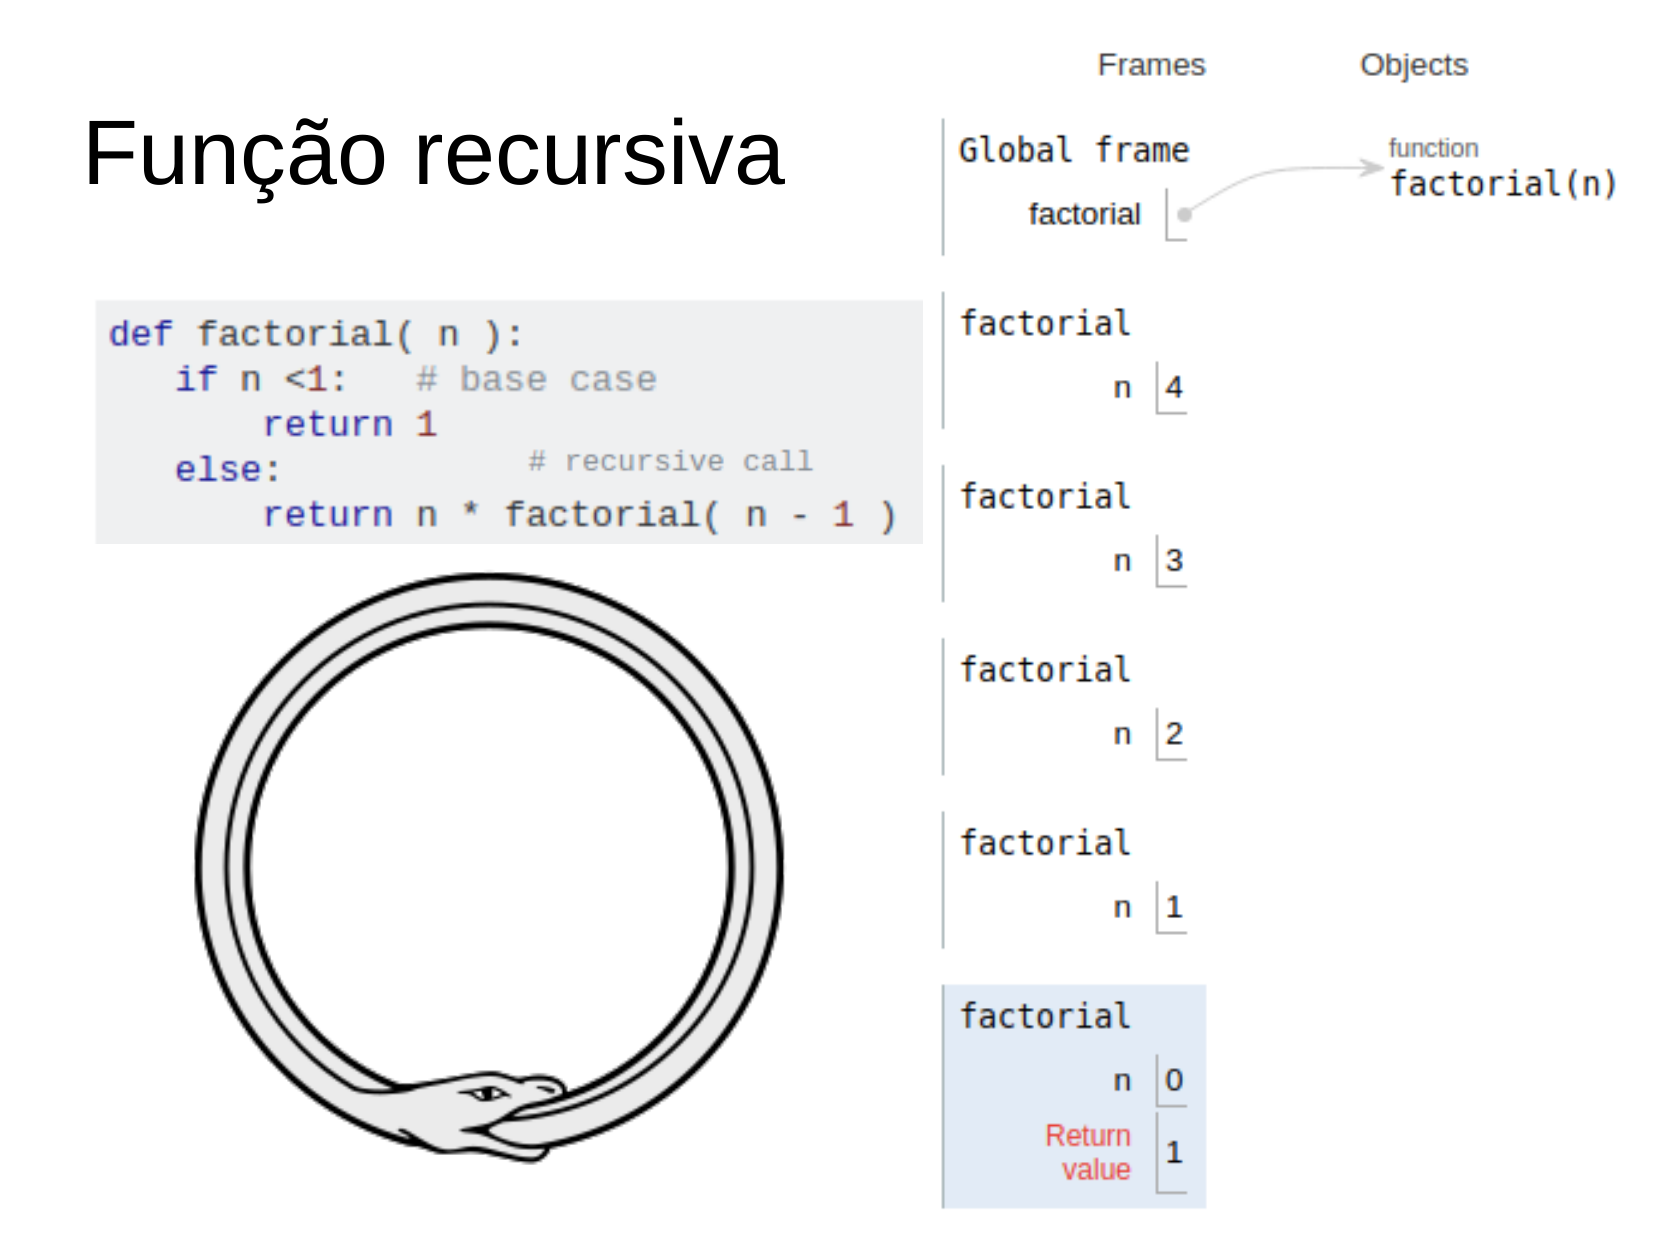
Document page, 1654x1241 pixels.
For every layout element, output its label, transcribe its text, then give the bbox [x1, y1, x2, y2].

picture [188, 566, 792, 1170]
picture [933, 23, 1642, 1226]
picture [91, 290, 923, 544]
title Função recursiva [82, 49, 933, 257]
